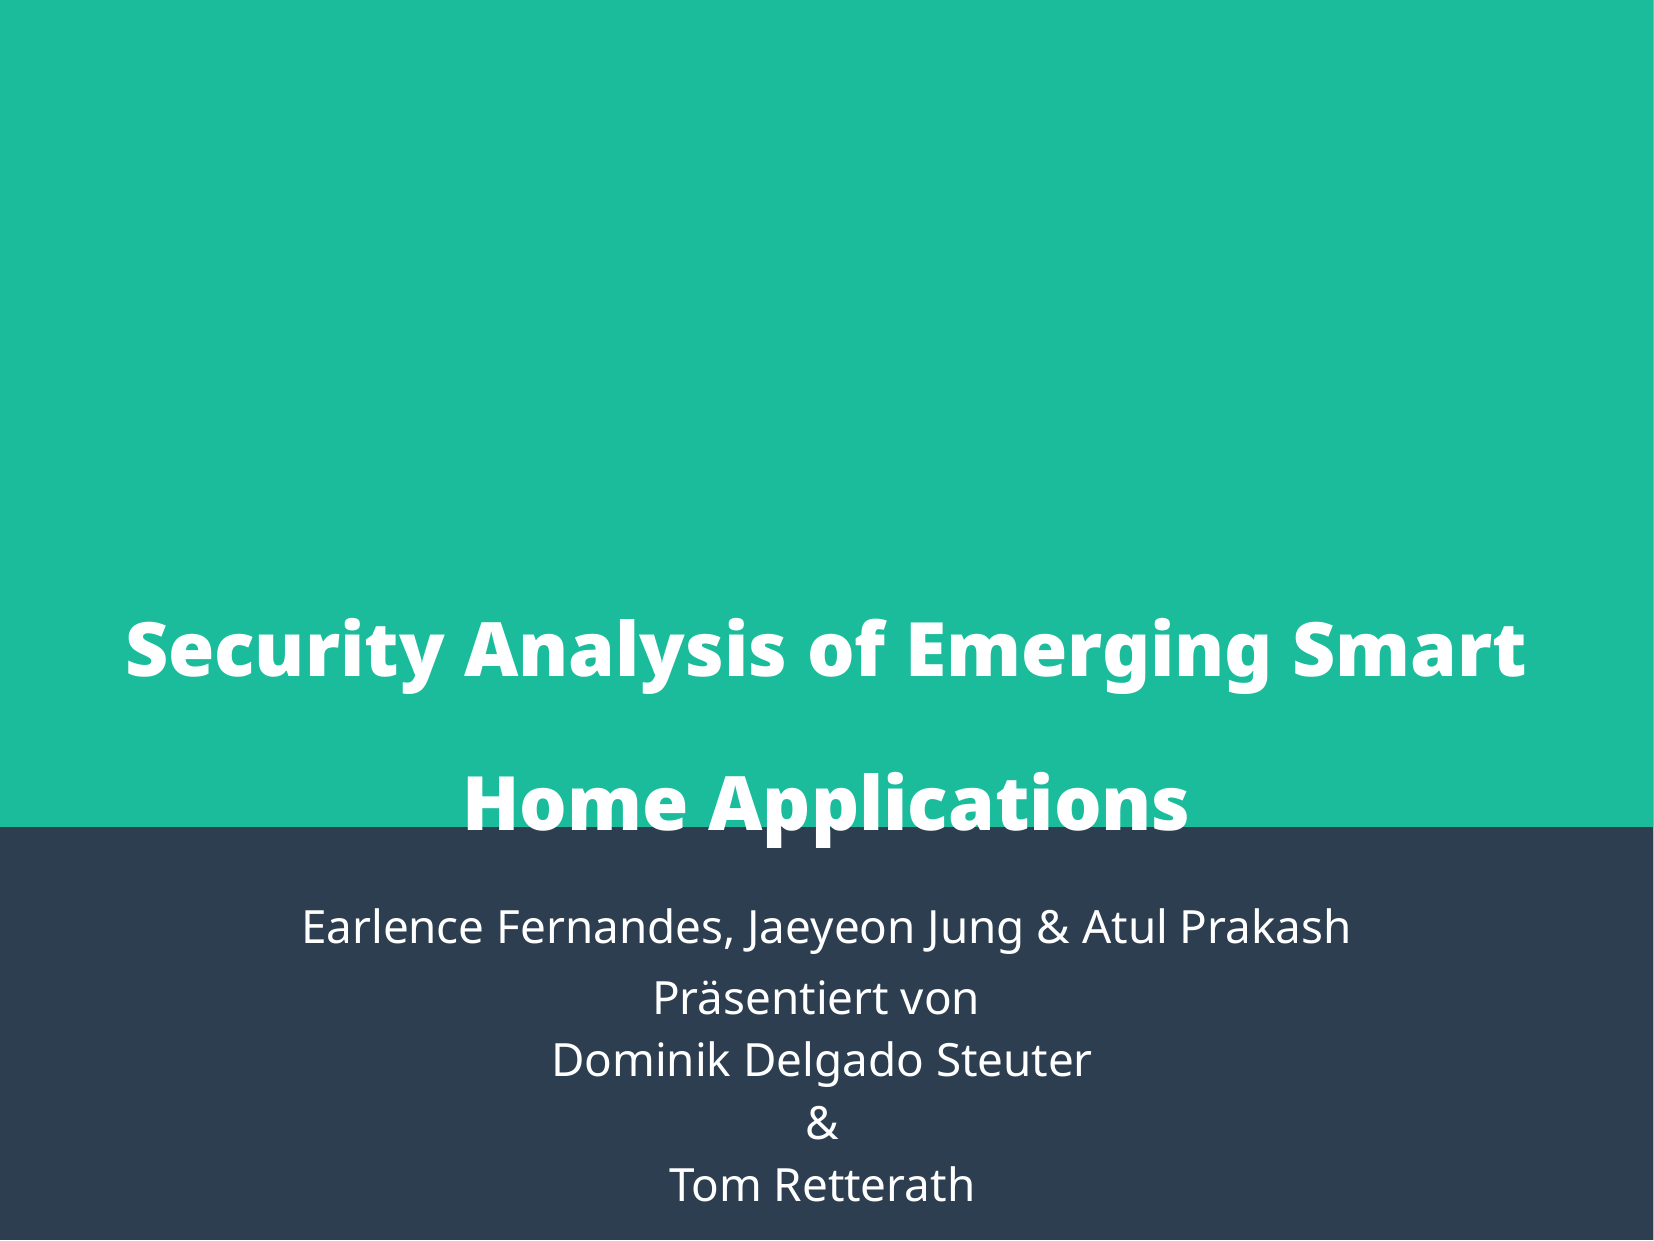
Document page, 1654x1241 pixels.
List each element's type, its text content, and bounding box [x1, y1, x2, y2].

title Security Analysis of Emerging Smart Home Applications [59, 545, 1595, 853]
subtitle Earlence Fernandes, Jaeyeon Jung & Atul Prakash [59, 856, 1595, 996]
text_box Präsentiert von Dominik Delgado Steuter & Tom Retterath [54, 965, 1591, 1216]
